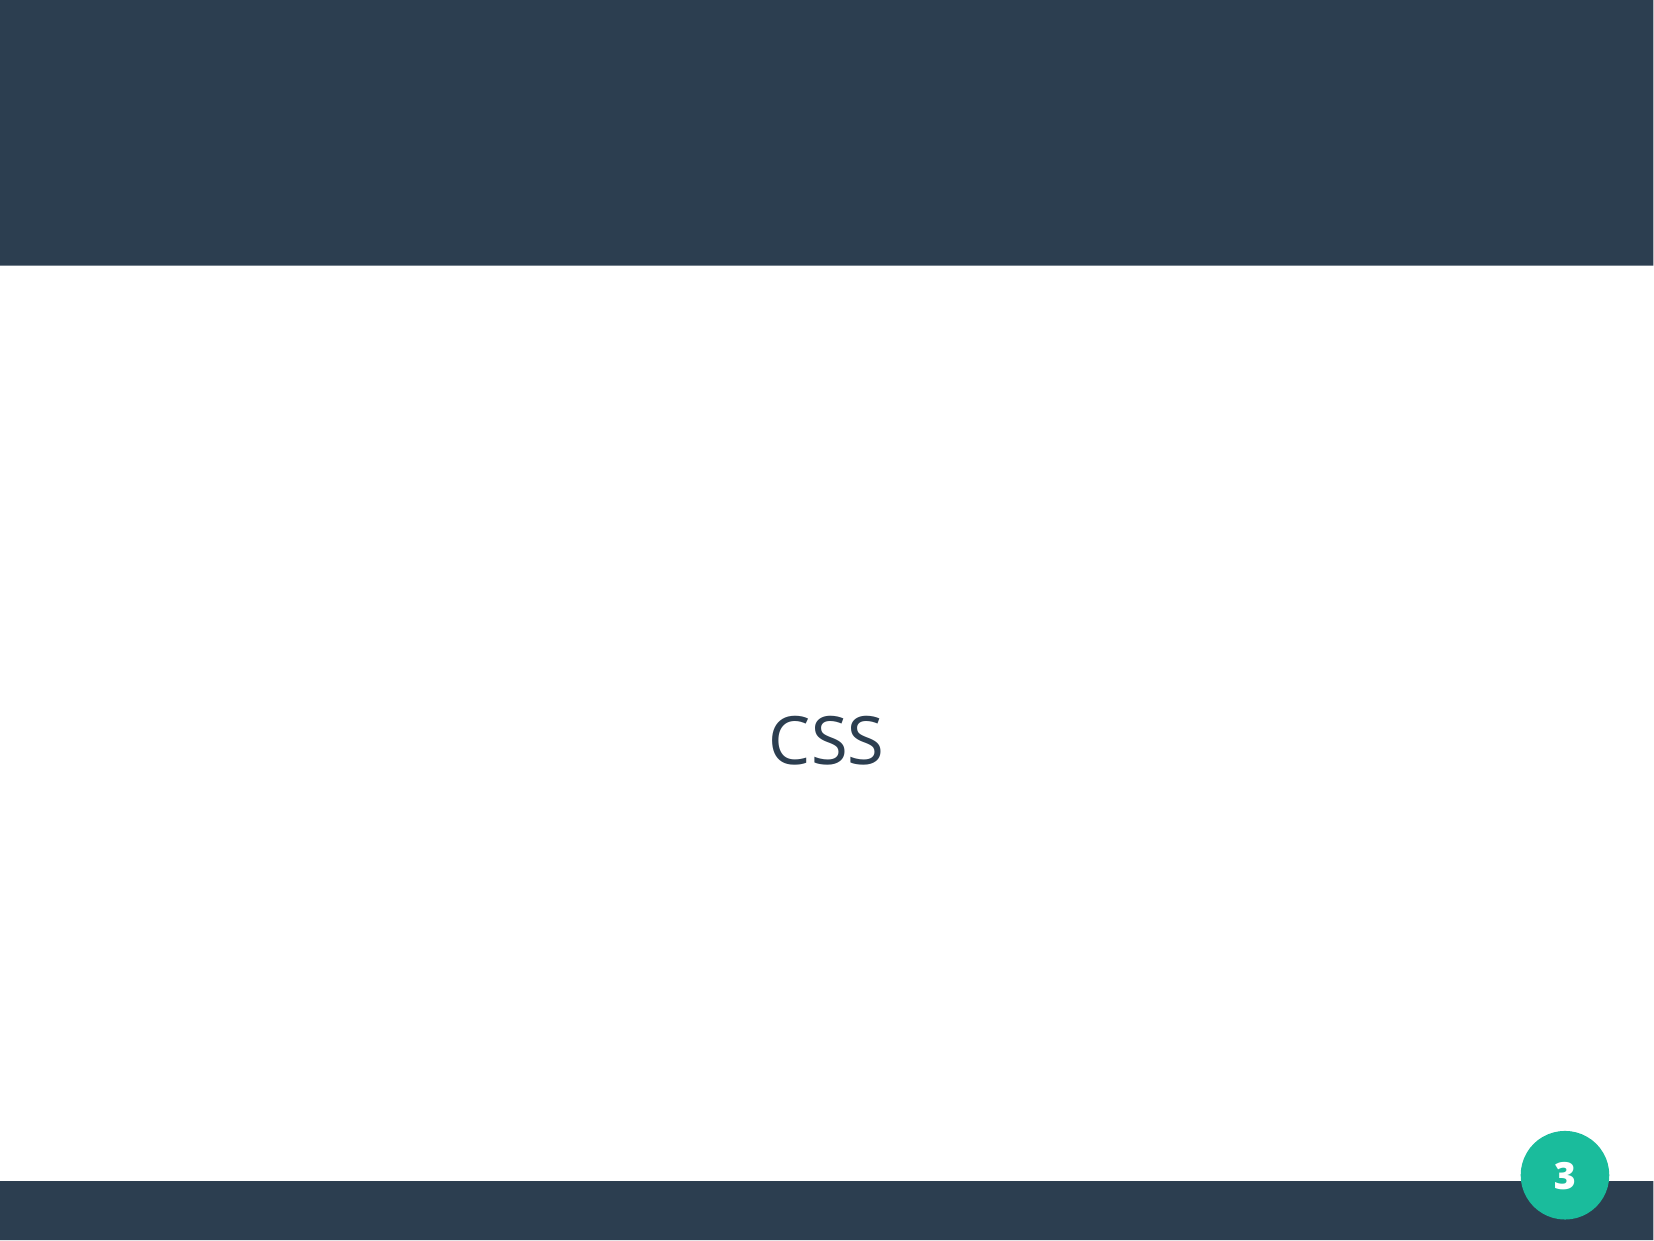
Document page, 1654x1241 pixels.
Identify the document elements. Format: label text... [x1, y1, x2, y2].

subtitle CSS [59, 324, 1595, 1152]
